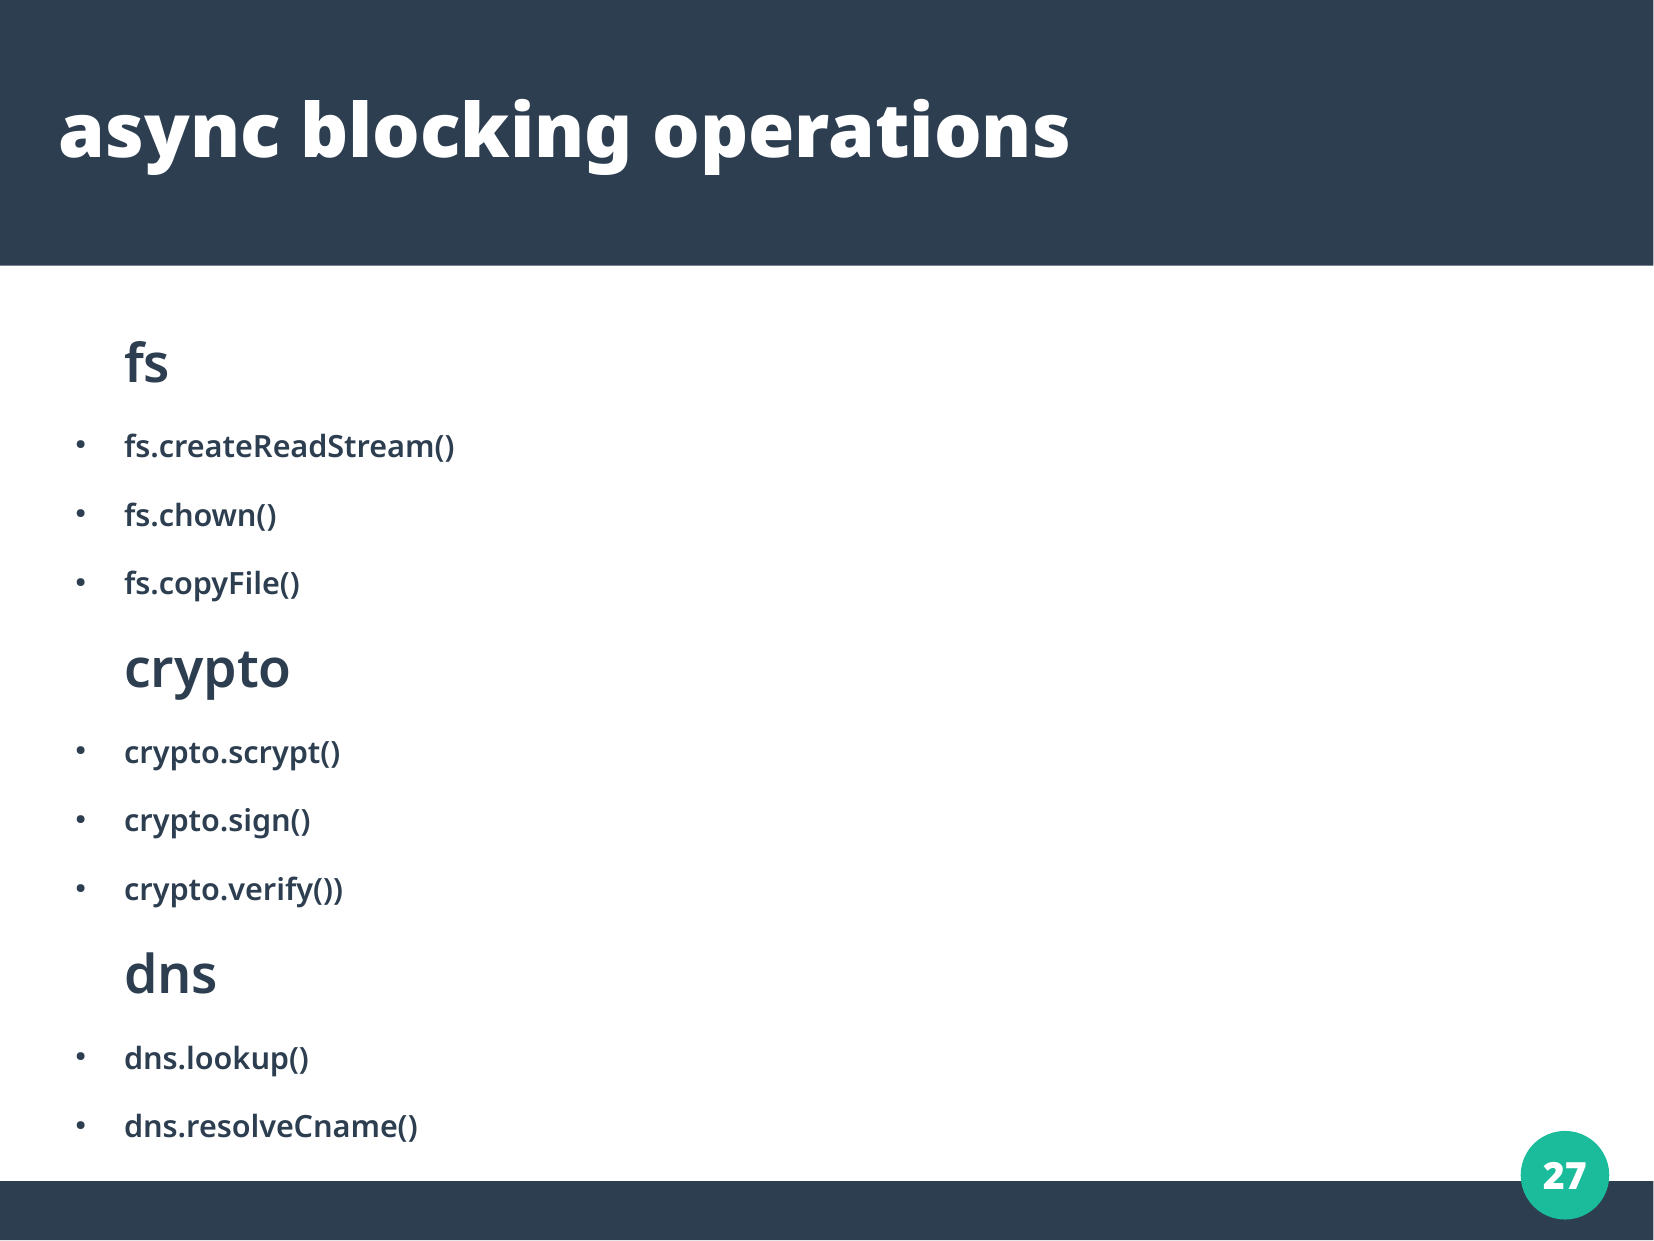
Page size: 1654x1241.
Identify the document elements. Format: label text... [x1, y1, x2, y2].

list fs fs.createReadStream() fs.chown() fs.copyFile() crypto crypto.scrypt() crypto.sign() crypto.verify()) dns dns.lookup() dns.resolveCname() [59, 324, 1595, 1152]
title async blocking operations [59, 49, 1595, 207]
